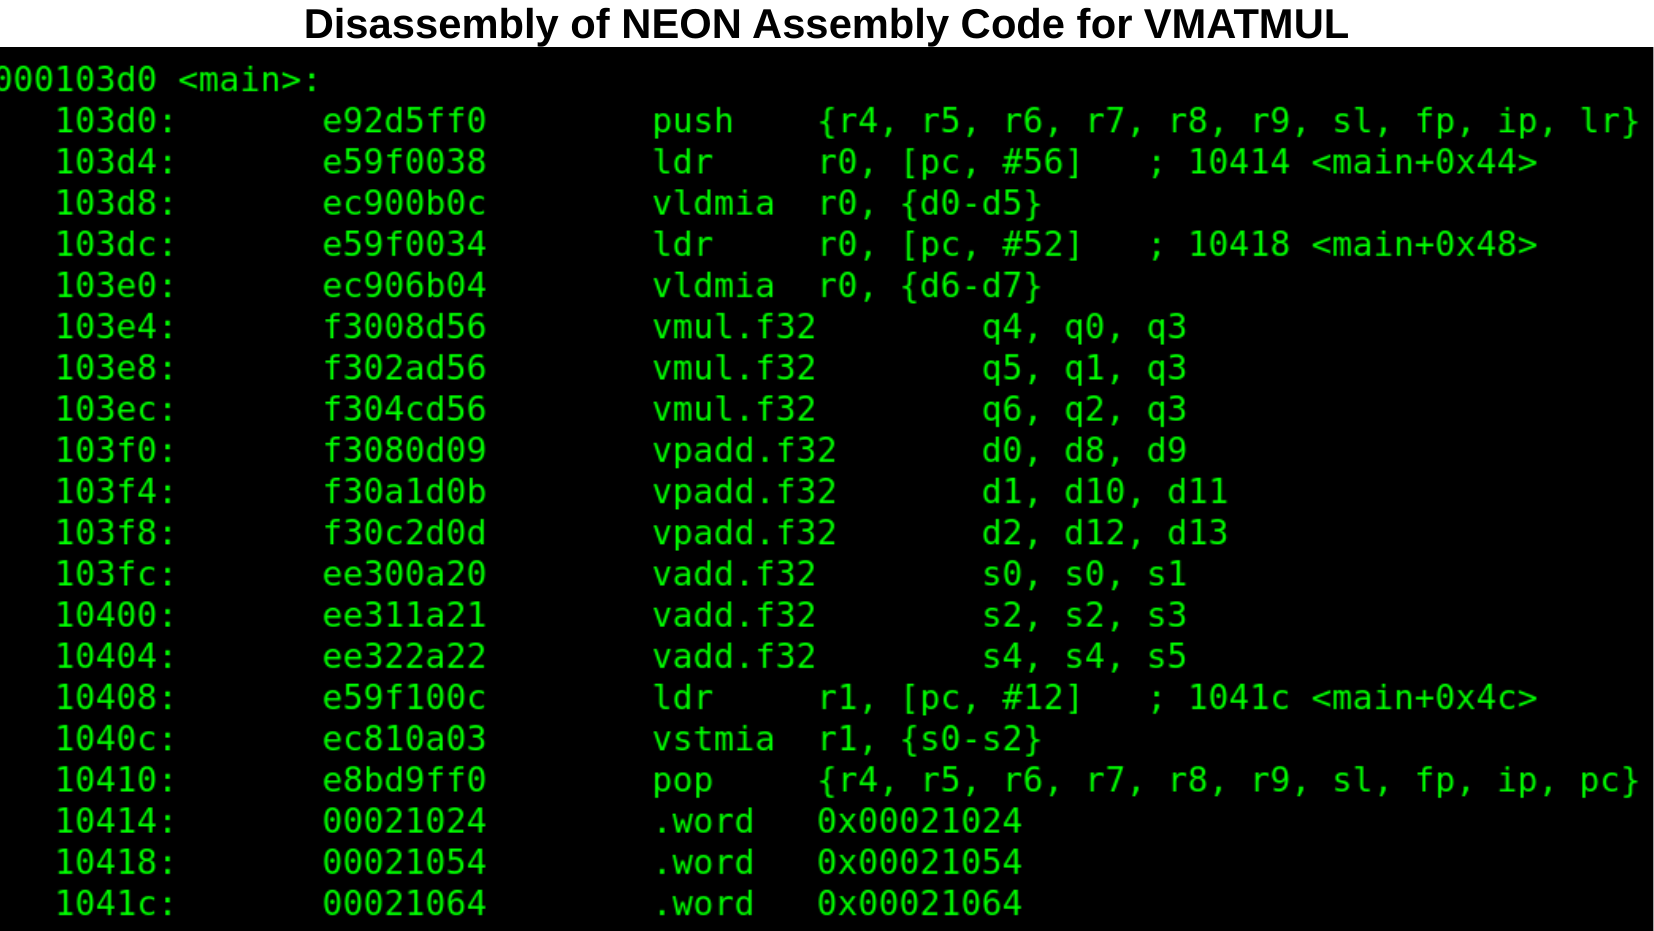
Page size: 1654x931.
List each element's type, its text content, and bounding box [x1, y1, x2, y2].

title Disassembly of NEON Assembly Code for VMATMUL [82, 0, 1571, 47]
picture [0, 47, 1654, 931]
